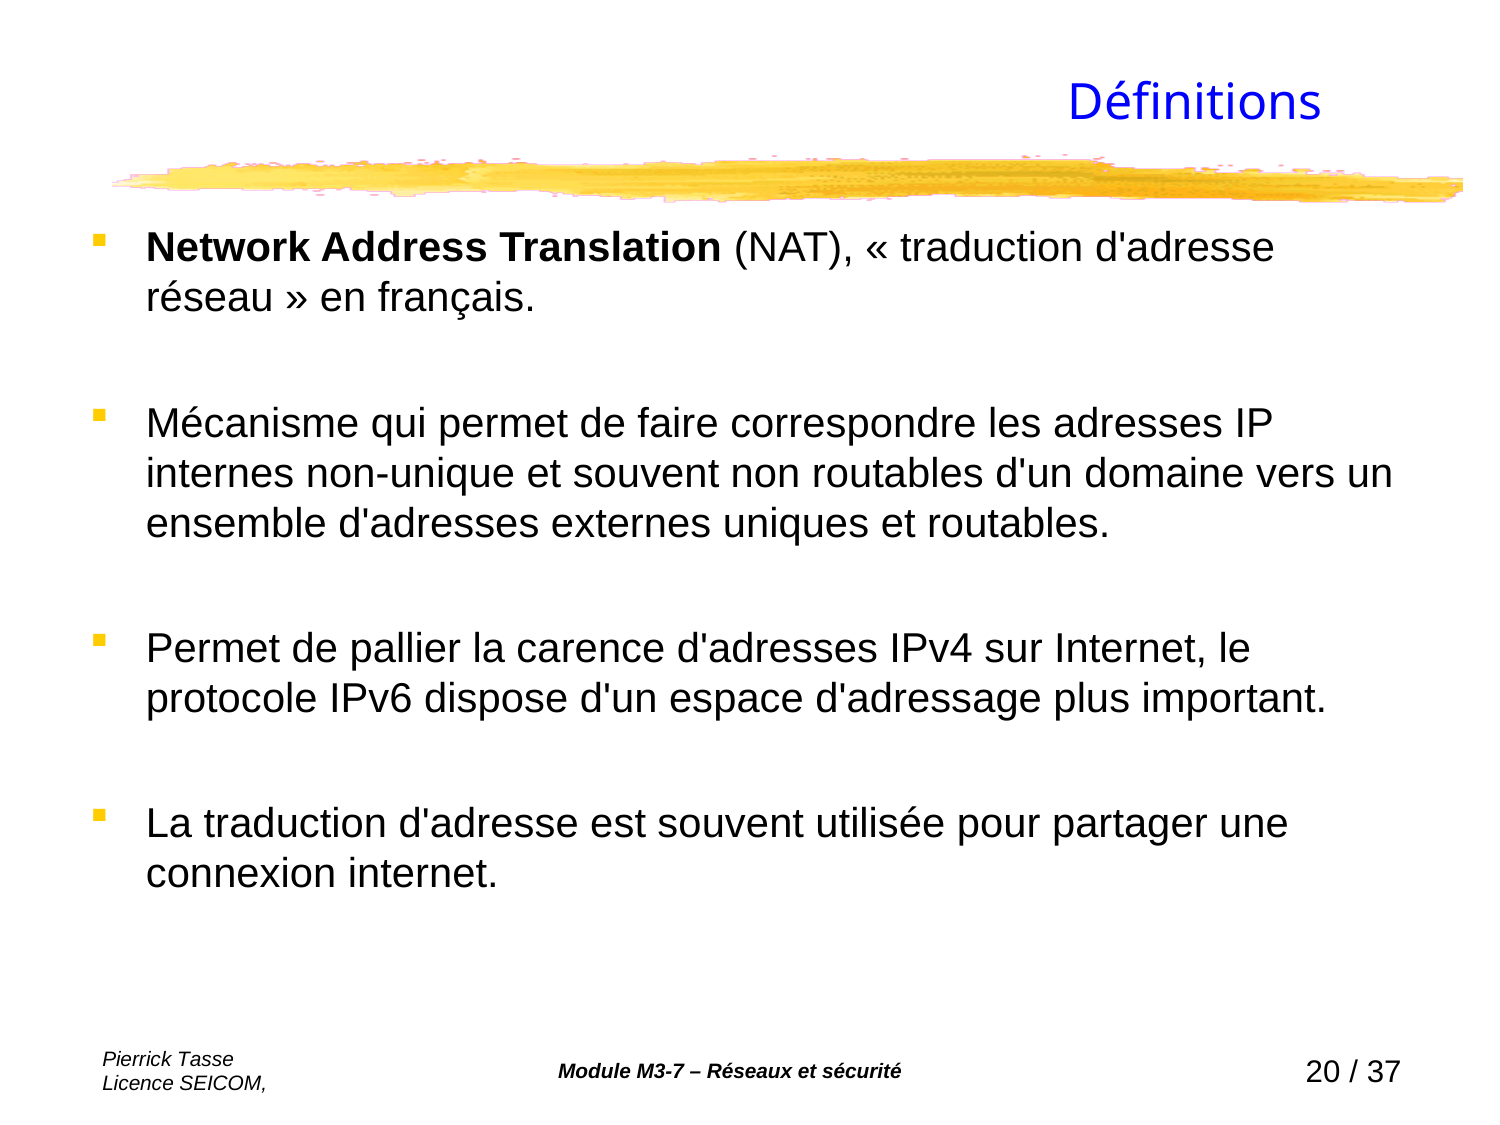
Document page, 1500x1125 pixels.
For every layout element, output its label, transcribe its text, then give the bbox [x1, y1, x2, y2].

list Network Address Translation (NAT), « traduction d'adresse réseau » en français. Mécanisme qui permet de faire correspondre les adresses IP internes non-unique et souvent non routables d'un domaine vers un ensemble d'adresses externes uniques et routables. Permet de pallier la carence d'adresses IPv4 sur Internet, le protocole IPv6 dispose d'un espace d'adressage plus important. La traduction d'adresse est souvent utilisée pour partager une connexion internet. [74, 212, 1417, 1028]
title Définitions [62, 37, 1338, 138]
picture [112, 149, 1463, 213]
